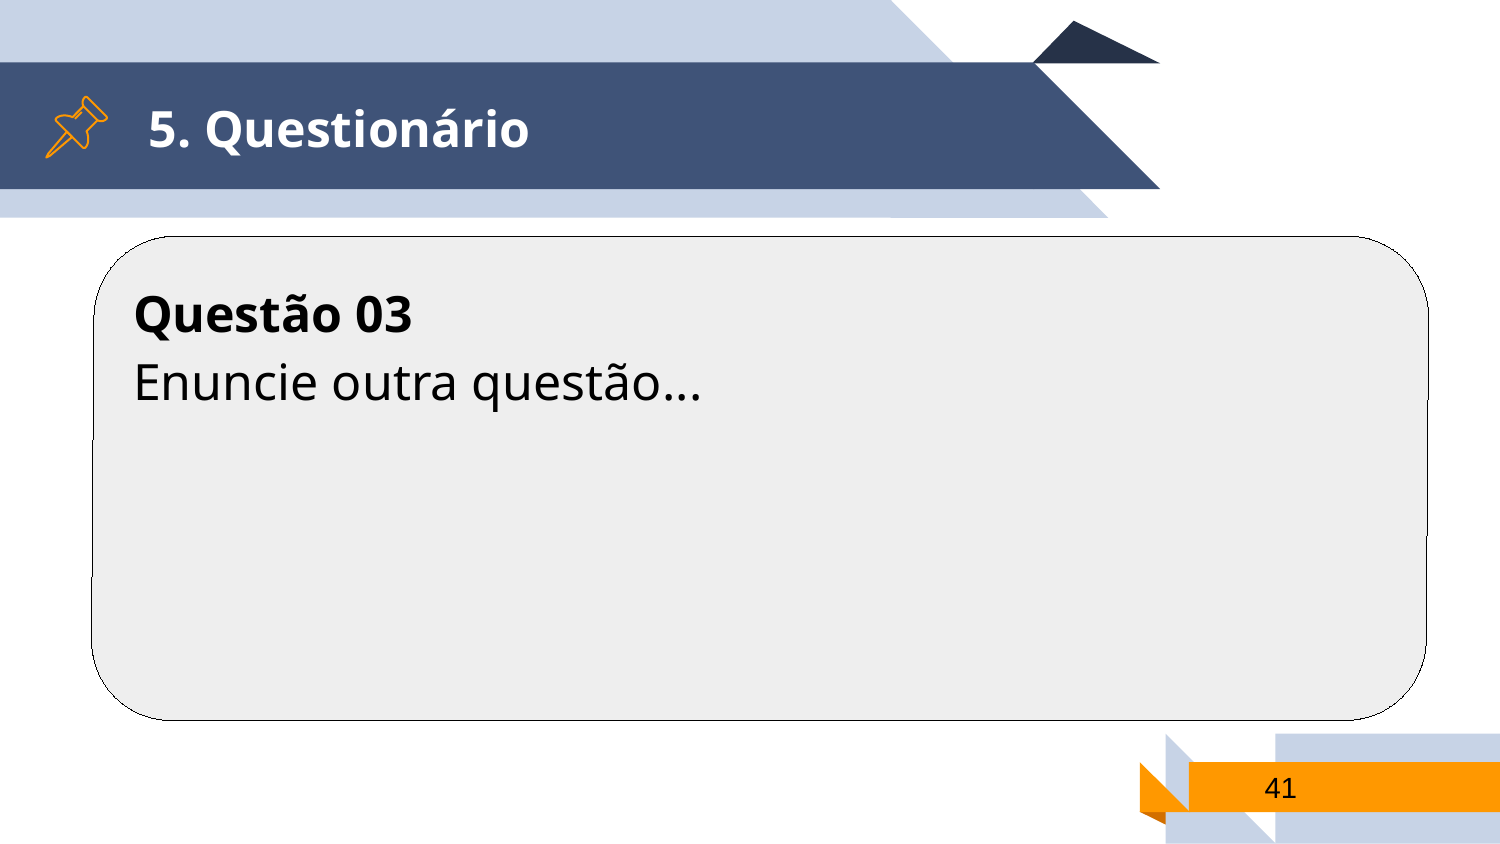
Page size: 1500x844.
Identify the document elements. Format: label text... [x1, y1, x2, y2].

text_box Questão 03 Enuncie outra questão... [118, 271, 1406, 419]
title 5. Questionário [133, 64, 1035, 190]
slide_number <number> [1249, 760, 1494, 813]
text_box [91, 236, 1429, 721]
